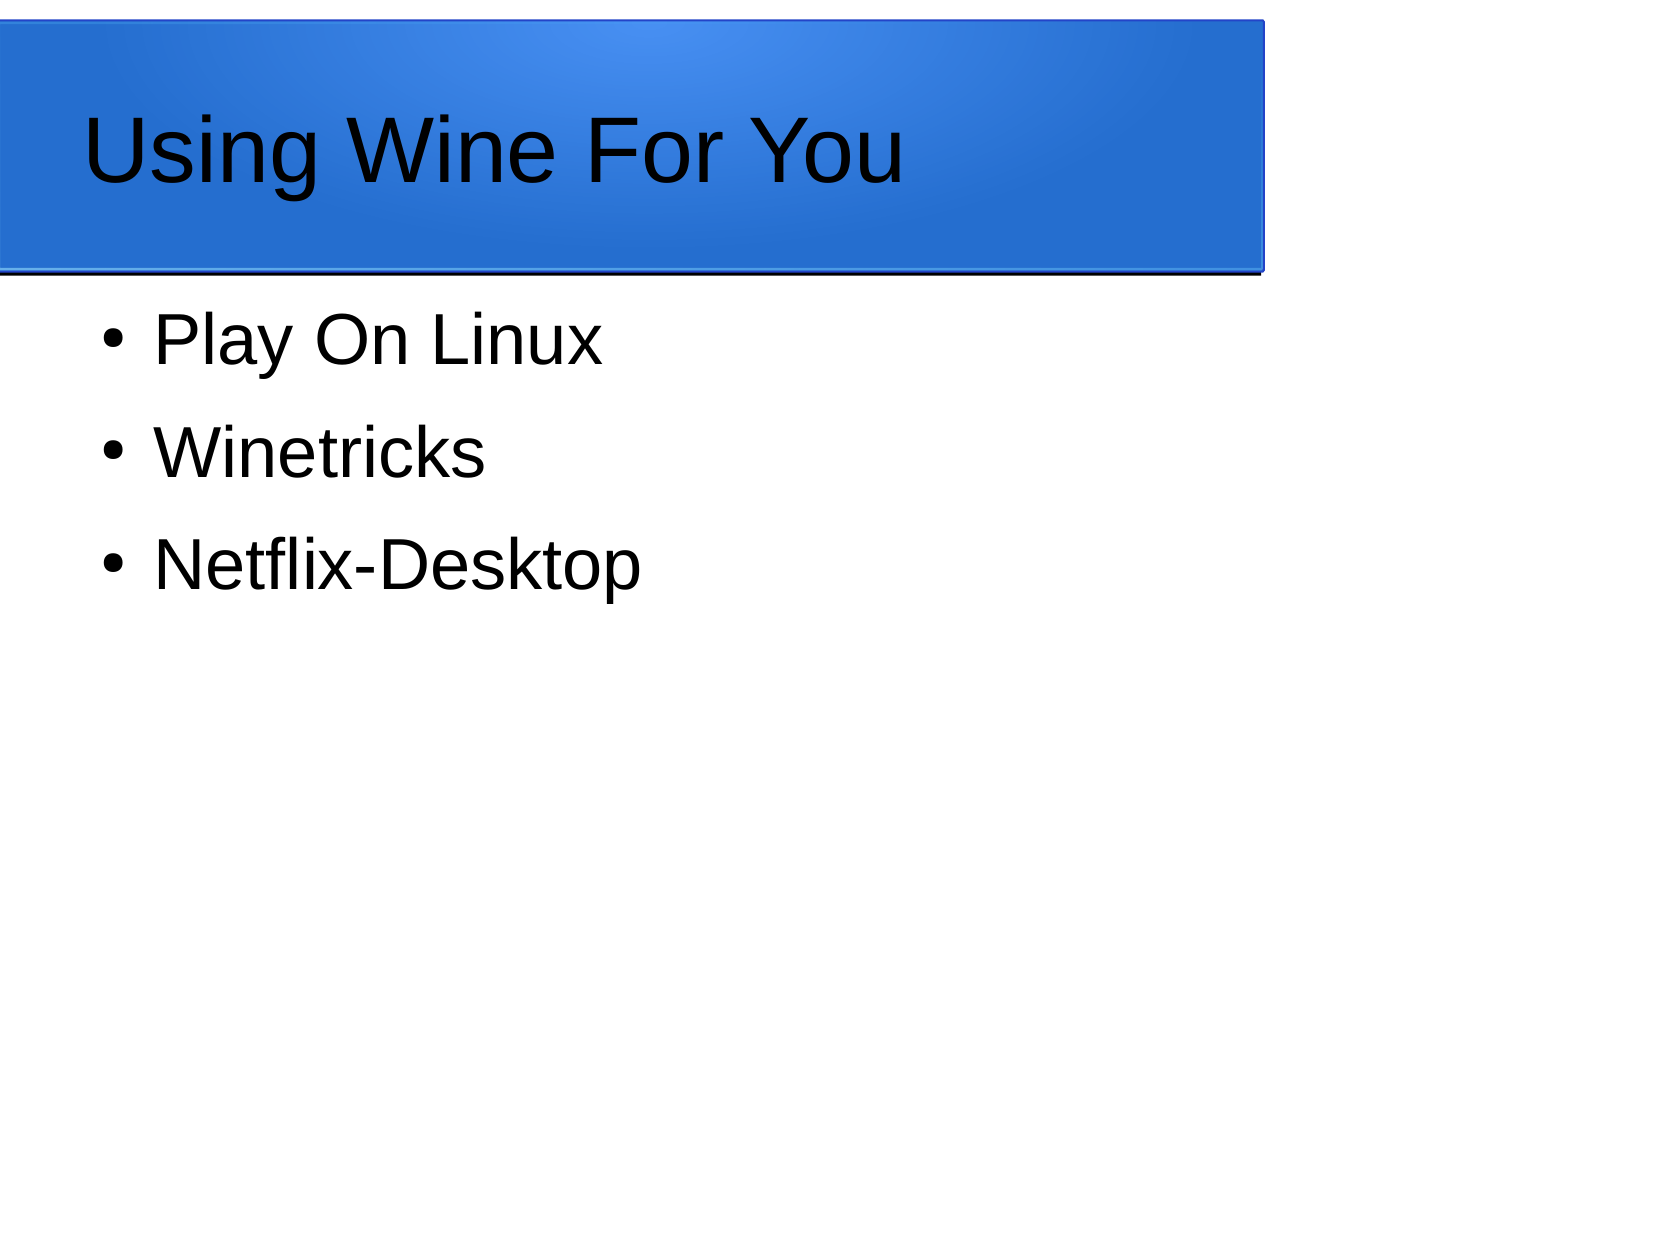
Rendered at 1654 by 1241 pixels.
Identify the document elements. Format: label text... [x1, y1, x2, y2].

list Play On Linux Winetricks Netflix-Desktop [82, 299, 1571, 1019]
title Using Wine For You [82, 47, 1235, 252]
